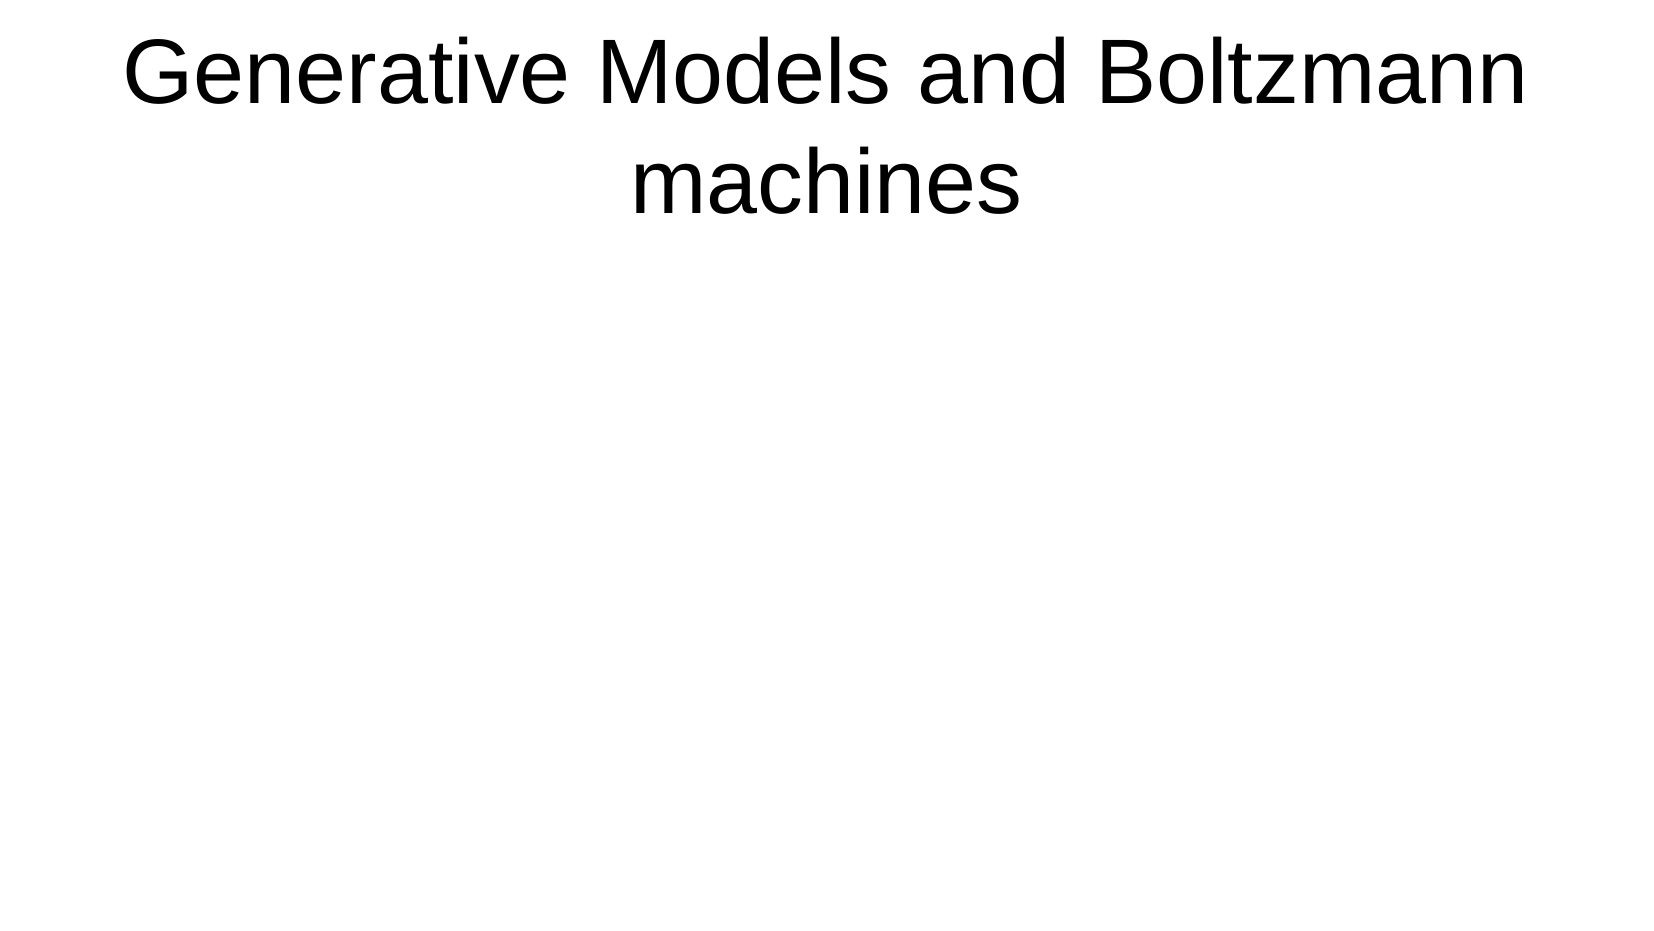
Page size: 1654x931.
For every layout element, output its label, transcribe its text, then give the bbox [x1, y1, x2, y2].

title Generative Models and Boltzmann machines [82, 12, 1571, 218]
